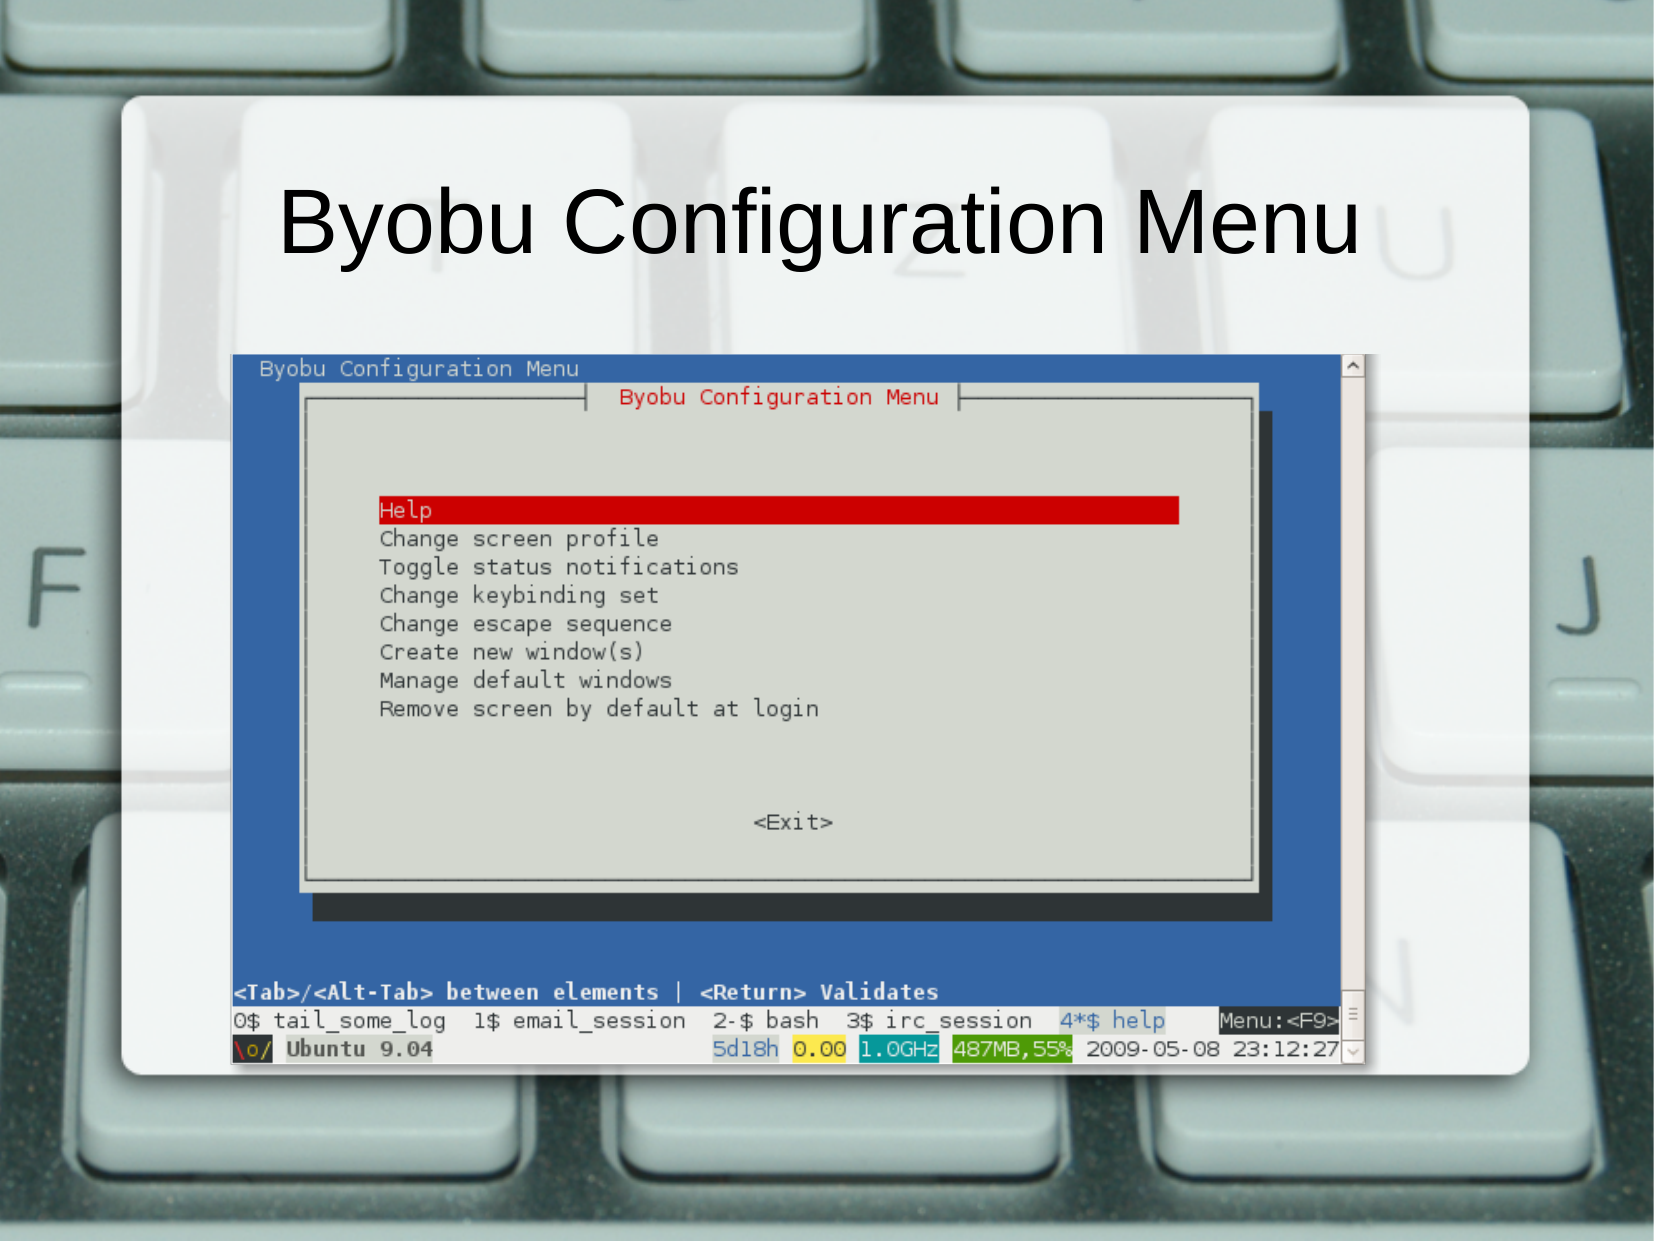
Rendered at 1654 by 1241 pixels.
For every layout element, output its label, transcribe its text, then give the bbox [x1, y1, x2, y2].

picture [0, 0, 1654, 1241]
chart [147, 354, 1506, 1241]
title Byobu Configuration Menu [135, 117, 1506, 325]
